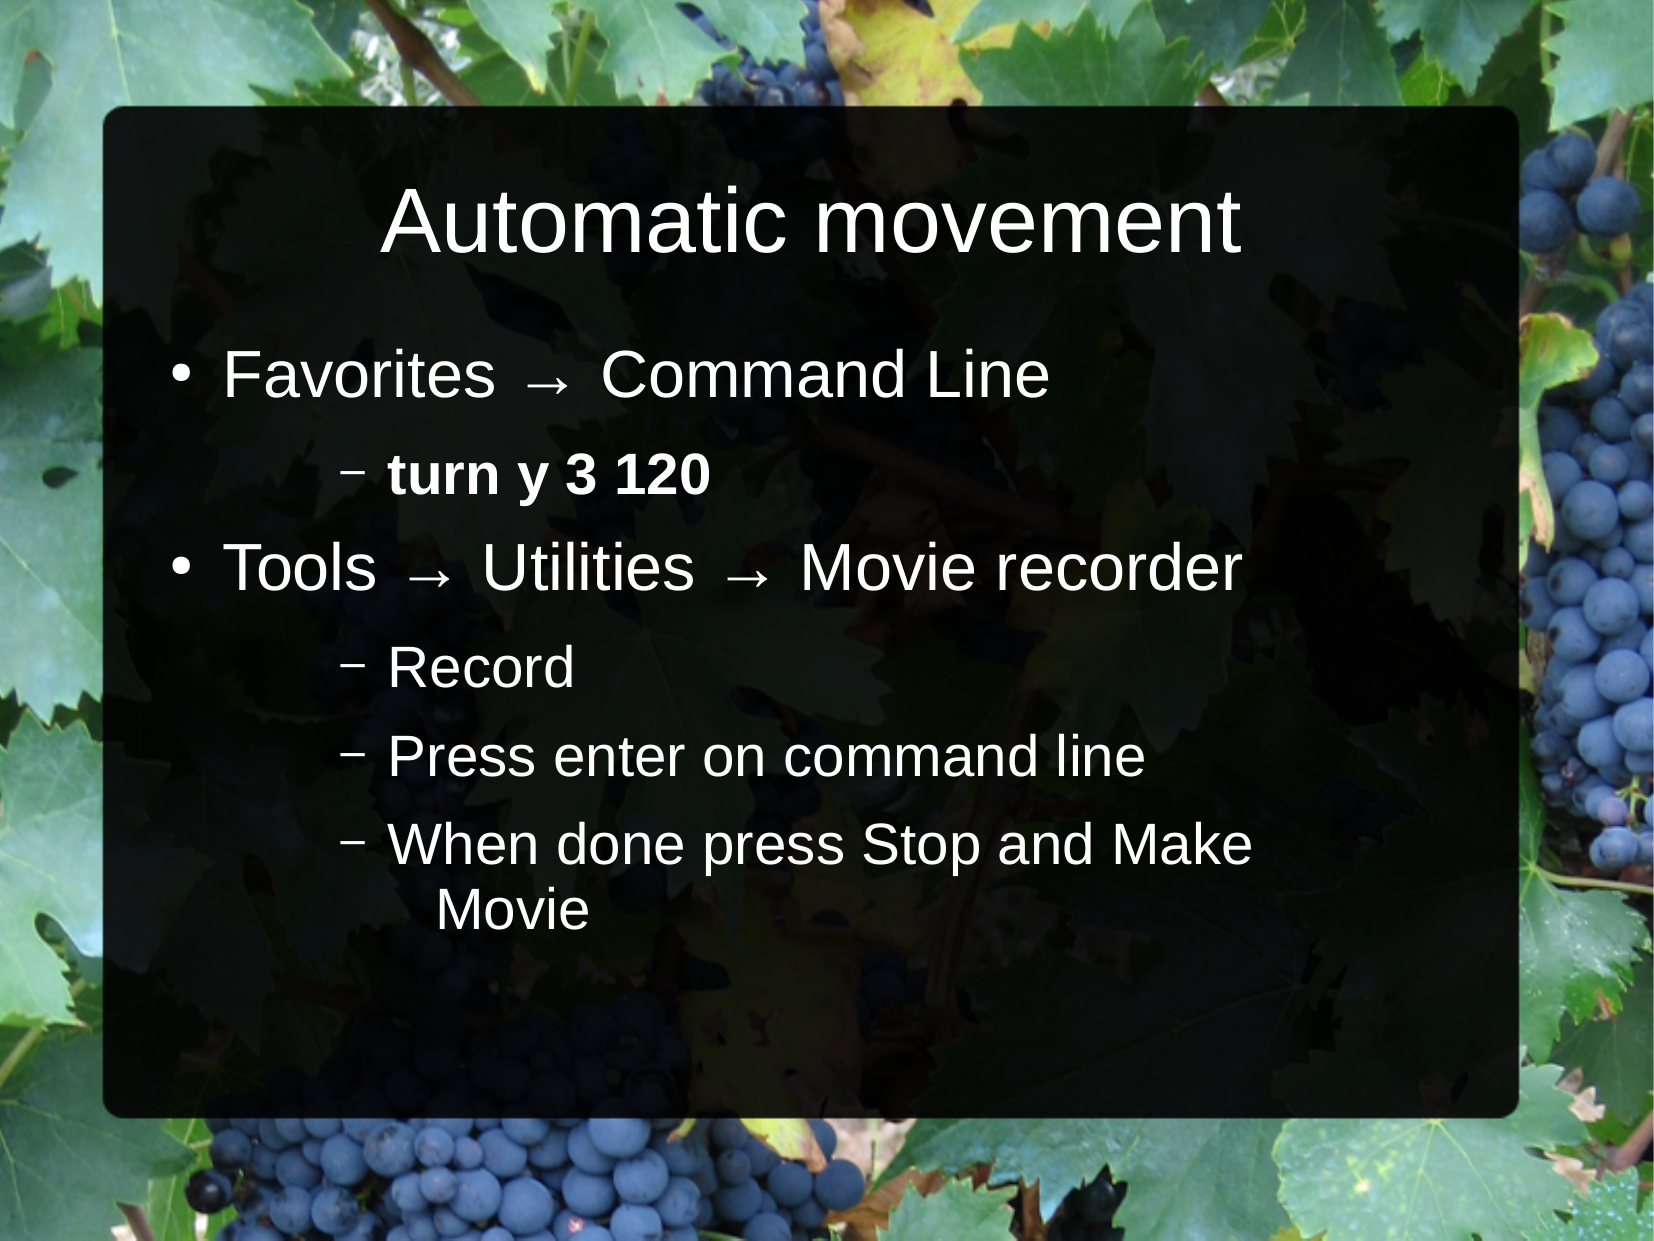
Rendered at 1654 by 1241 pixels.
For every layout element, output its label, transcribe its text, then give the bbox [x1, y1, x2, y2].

list Favorites → Command Line turn y 3 120 Tools → Utilities → Movie recorder Record Press enter on command line When done press Stop and Make Movie [151, 337, 1426, 1104]
title Automatic movement [118, 125, 1506, 318]
picture [0, 0, 1654, 1241]
